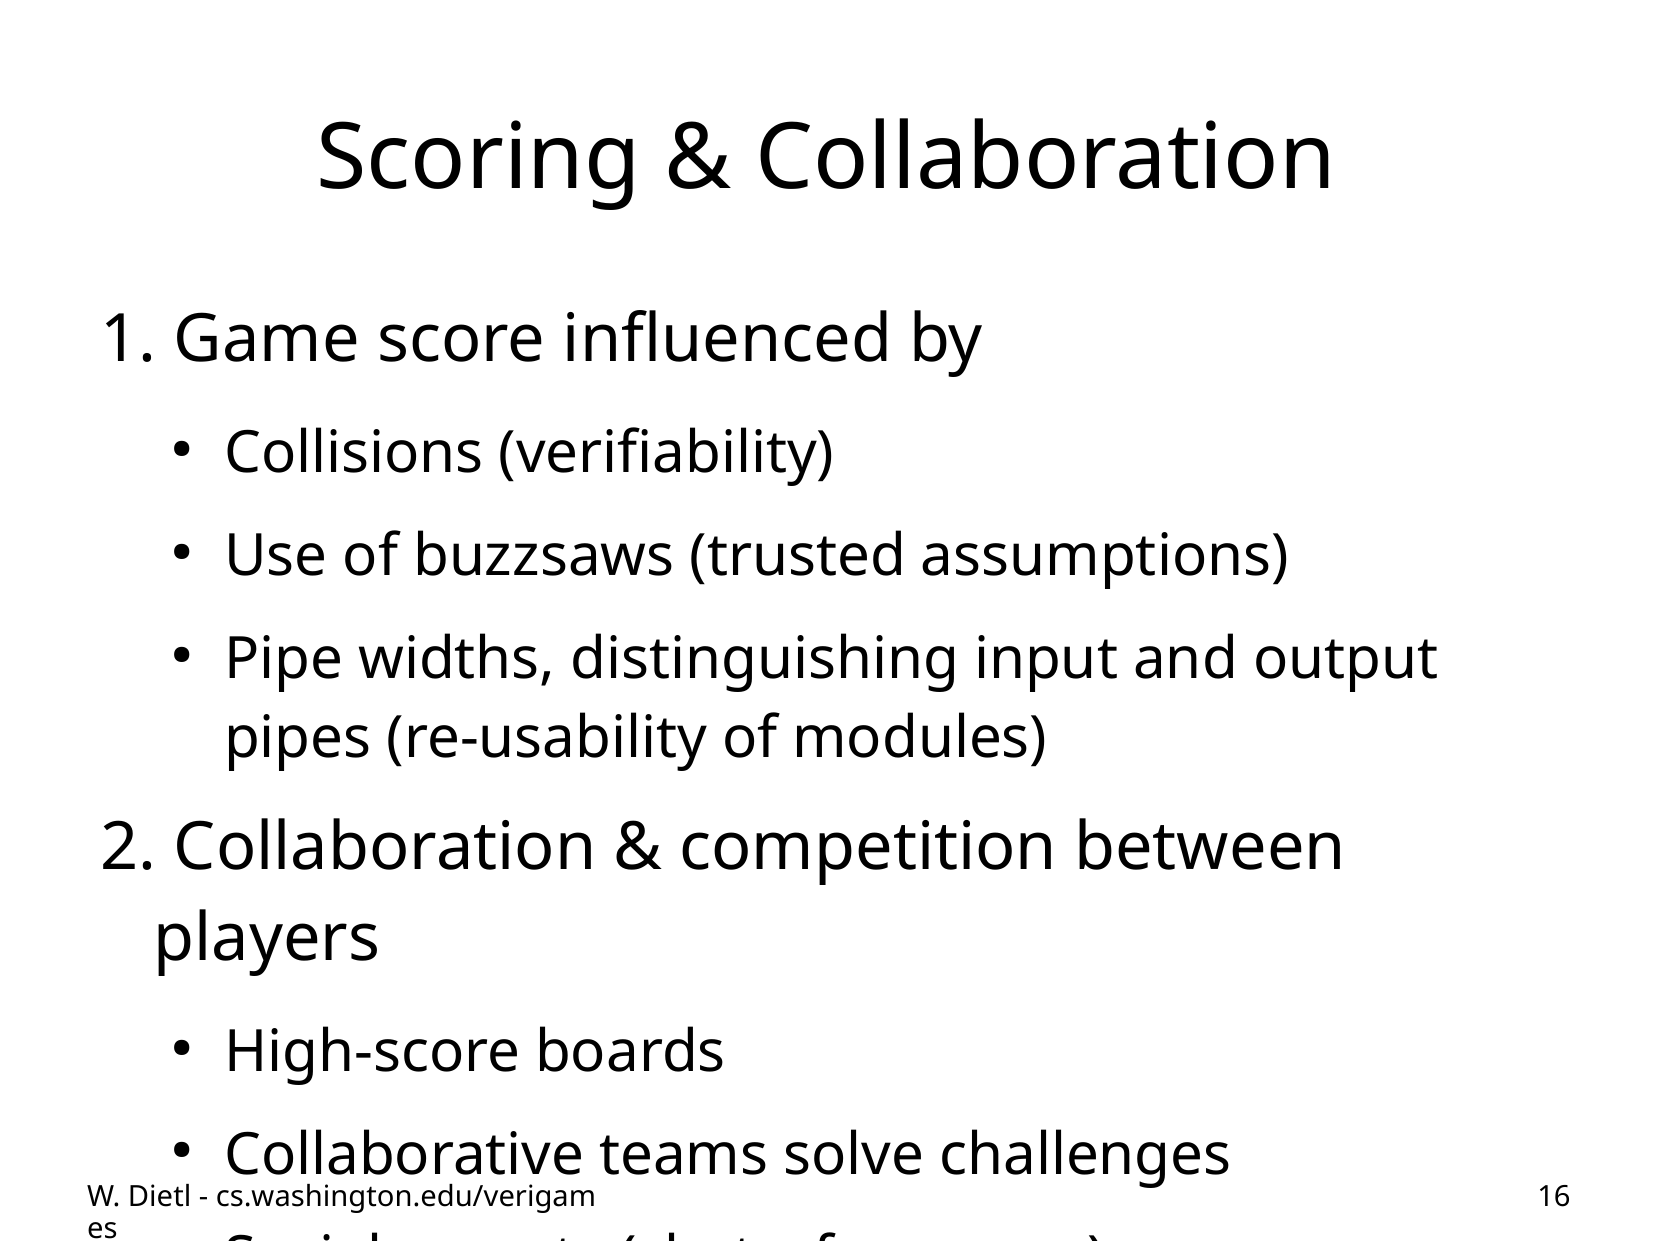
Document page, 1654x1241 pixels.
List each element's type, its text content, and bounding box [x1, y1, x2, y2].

list Game score influenced by Collisions (verifiability) Use of buzzsaws (trusted assumptions) Pipe widths, distinguishing input and output pipes (re-usability of modules) Collaboration & competition between players High-score boards Collaborative teams solve challenges Social aspects (chats, forums, …) [82, 290, 1571, 1109]
title Scoring & Collaboration [82, 49, 1571, 257]
